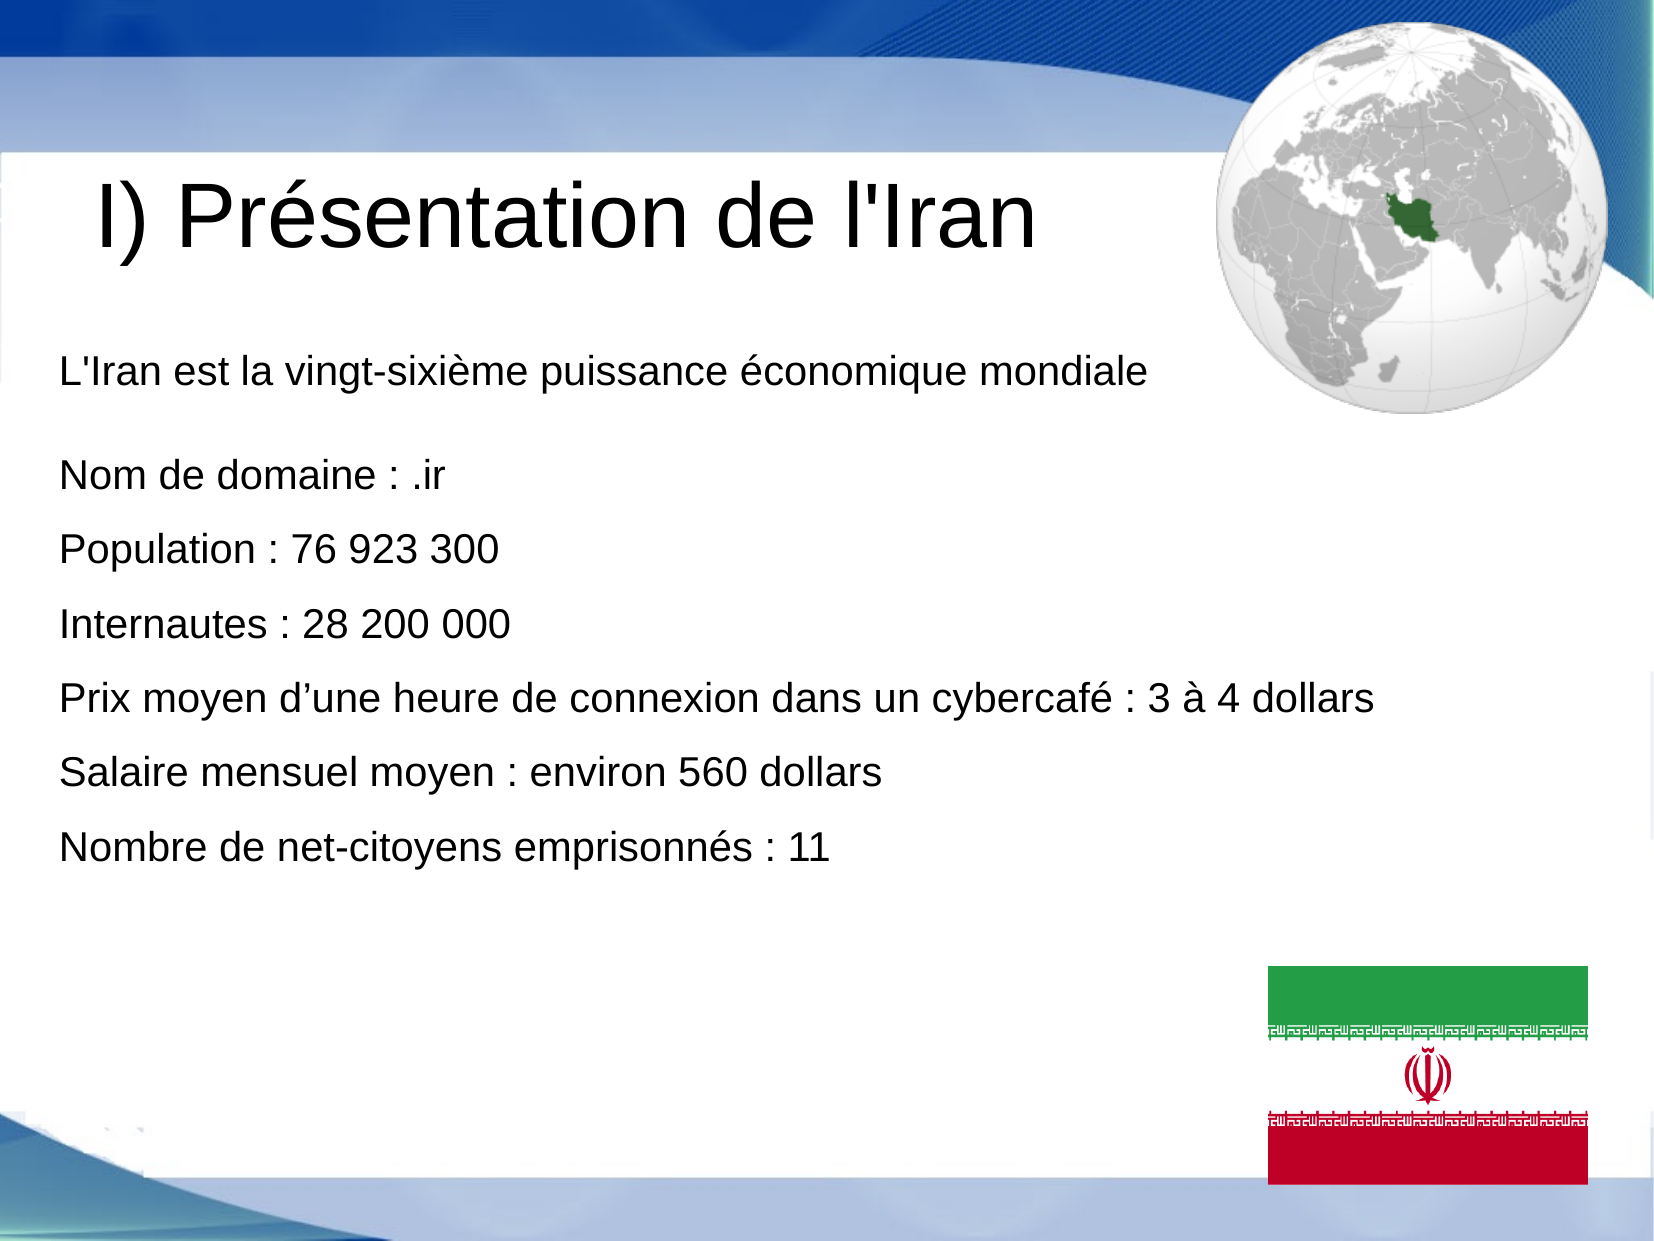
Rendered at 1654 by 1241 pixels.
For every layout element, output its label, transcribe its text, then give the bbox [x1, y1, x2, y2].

picture [0, 0, 1654, 1241]
list L'Iran est la vingt-sixième puissance économique mondiale Nom de domaine : .ir Population : 76 923 300 Internautes : 28 200 000 Prix moyen d’une heure de connexion dans un cybercafé : 3 à 4 dollars Salaire mensuel moyen : environ 560 dollars Nombre de net-citoyens emprisonnés : 11 [59, 320, 1515, 1040]
title I) Présentation de l'Iran [0, 111, 1216, 319]
